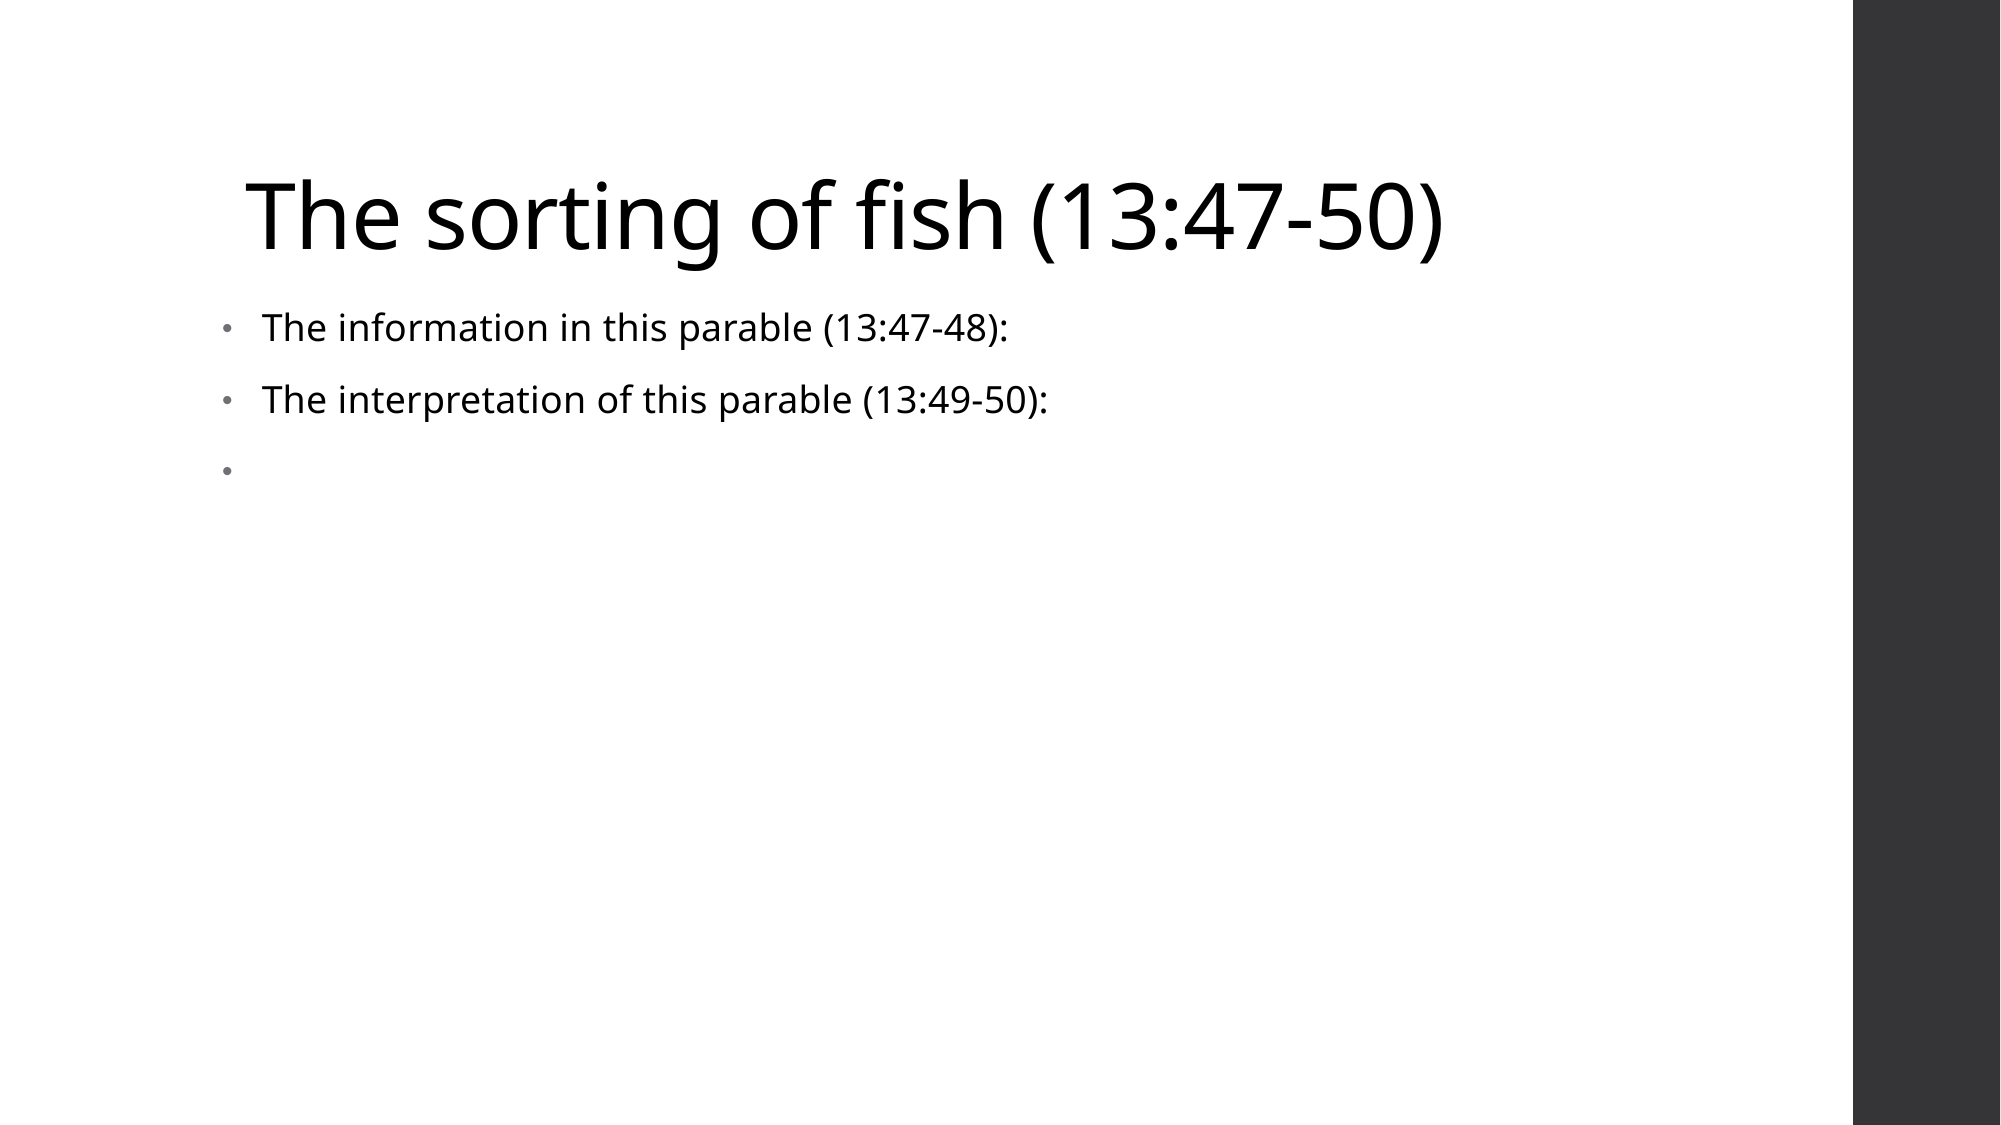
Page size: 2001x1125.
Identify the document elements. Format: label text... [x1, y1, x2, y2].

title The sorting of fish (13:47-50) [206, 60, 1797, 278]
list The information in this parable (13:47-48): The interpretation of this parable (13:49-50): [206, 299, 1617, 1014]
